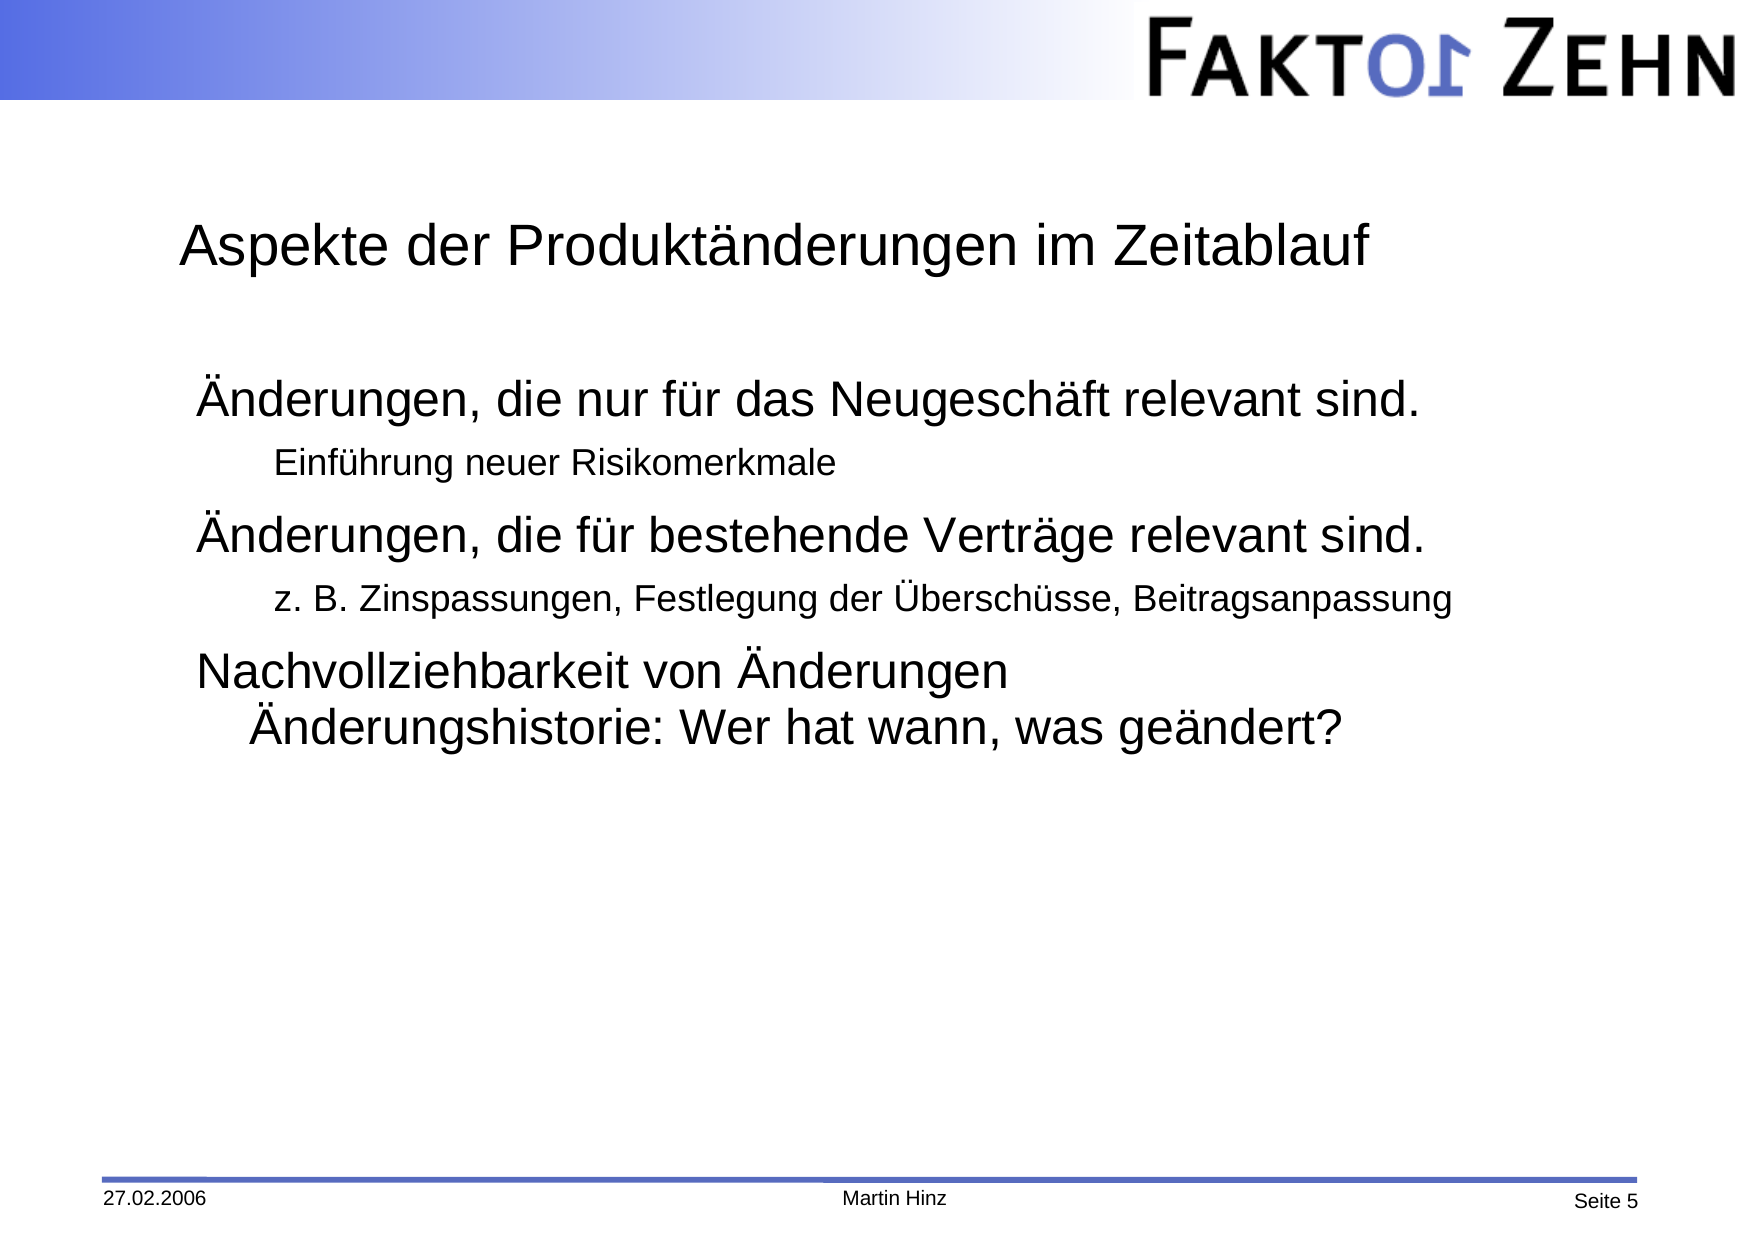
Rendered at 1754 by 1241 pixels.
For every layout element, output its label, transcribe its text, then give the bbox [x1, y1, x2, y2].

picture [1133, 2, 1749, 105]
list Änderungen, die nur für das Neugeschäft relevant sind. Einführung neuer Risikomerkmale Änderungen, die für bestehende Verträge relevant sind. z. B. Zinspassungen, Festlegung der Überschüsse, Beitragsanpassung Nachvollziehbarkeit von Änderungen Änderungshistorie: Wer hat wann, was geändert? [179, 371, 1576, 1078]
title Aspekte der Produktänderungen im Zeitablauf [179, 142, 1576, 349]
